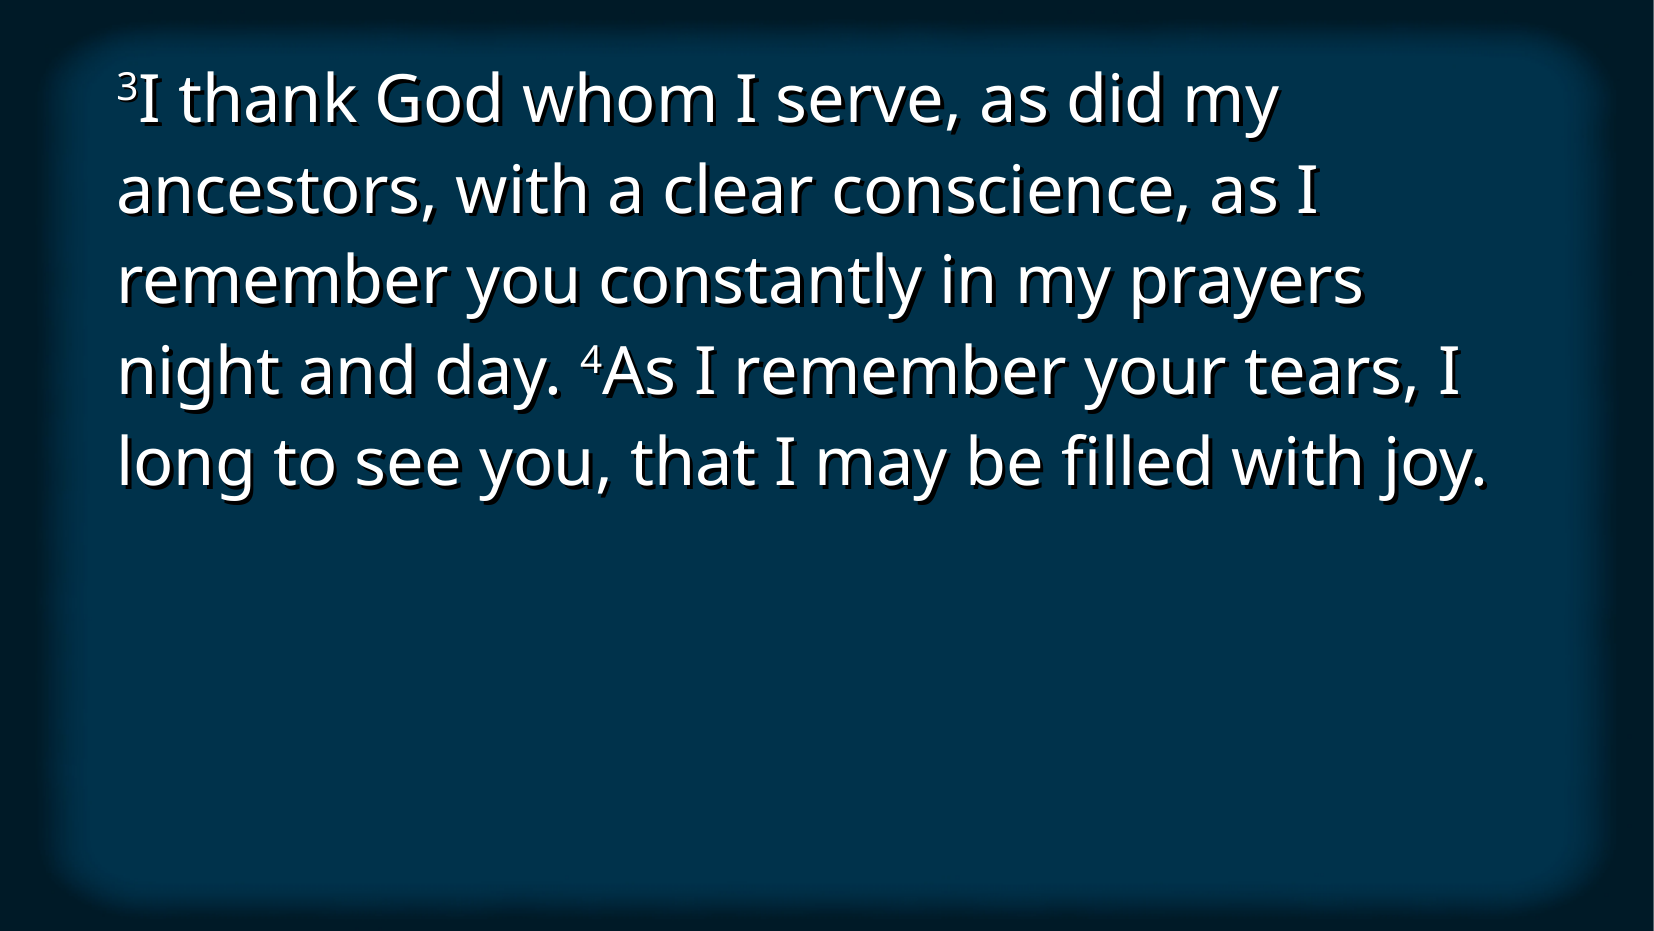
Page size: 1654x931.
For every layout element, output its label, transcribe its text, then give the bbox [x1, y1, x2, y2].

picture [0, 0, 1654, 931]
text_box 3I thank God whom I serve, as did my ancestors, with a clear conscience, as I remember you constantly in my prayers night and day. 4As I remember your tears, I long to see you, that I may be filled with joy. [101, 43, 1557, 503]
